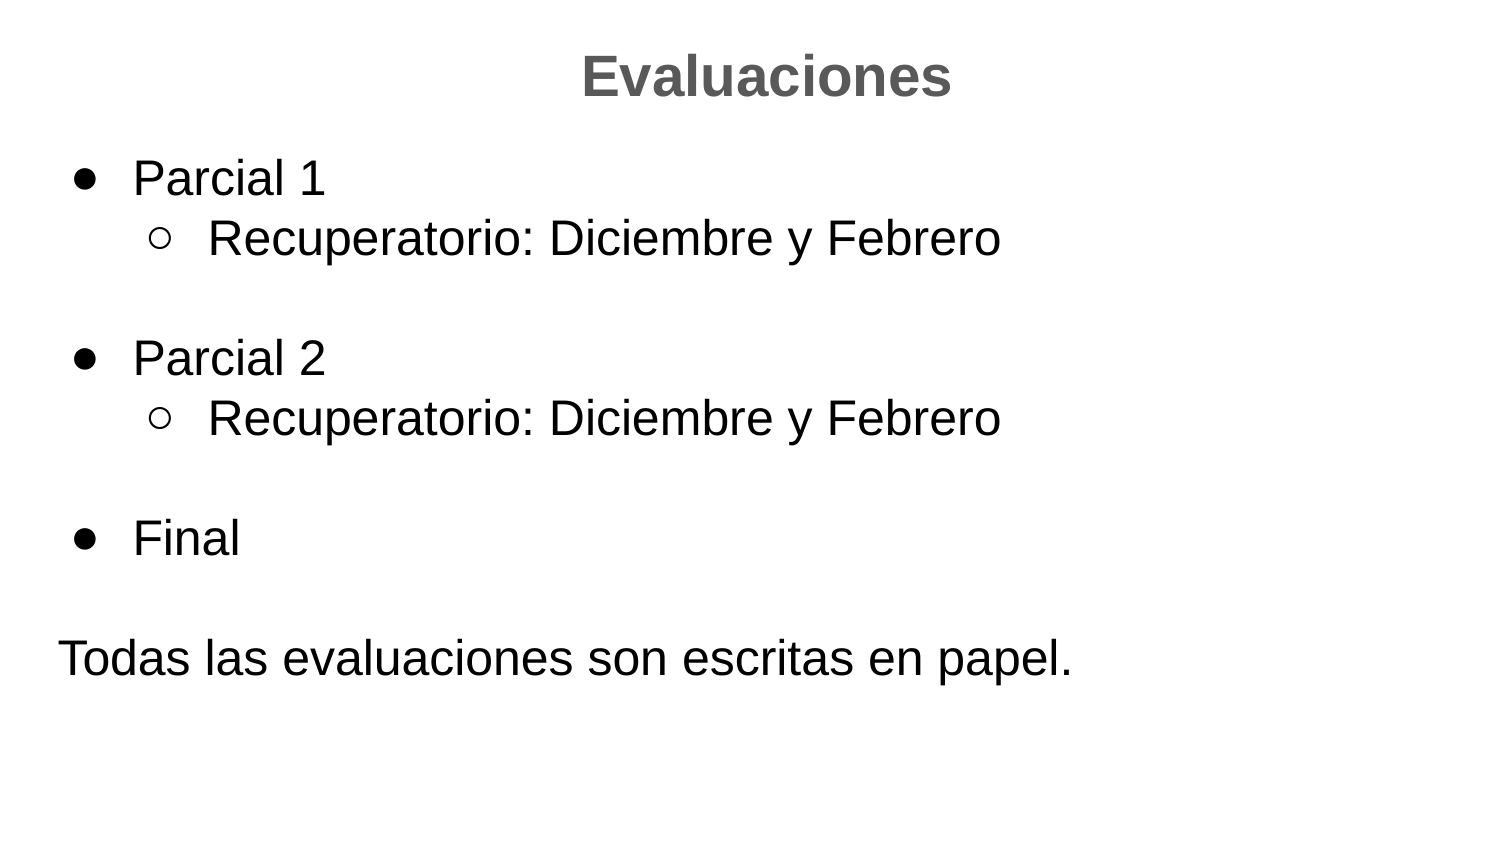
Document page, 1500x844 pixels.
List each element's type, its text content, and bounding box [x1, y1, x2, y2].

subtitle Evaluaciones [68, 23, 1467, 154]
text_box Parcial 1 Recuperatorio: Diciembre y Febrero Parcial 2 Recuperatorio: Diciembre y Febrero Final Todas las evaluaciones son escritas en papel. [42, 130, 1441, 710]
